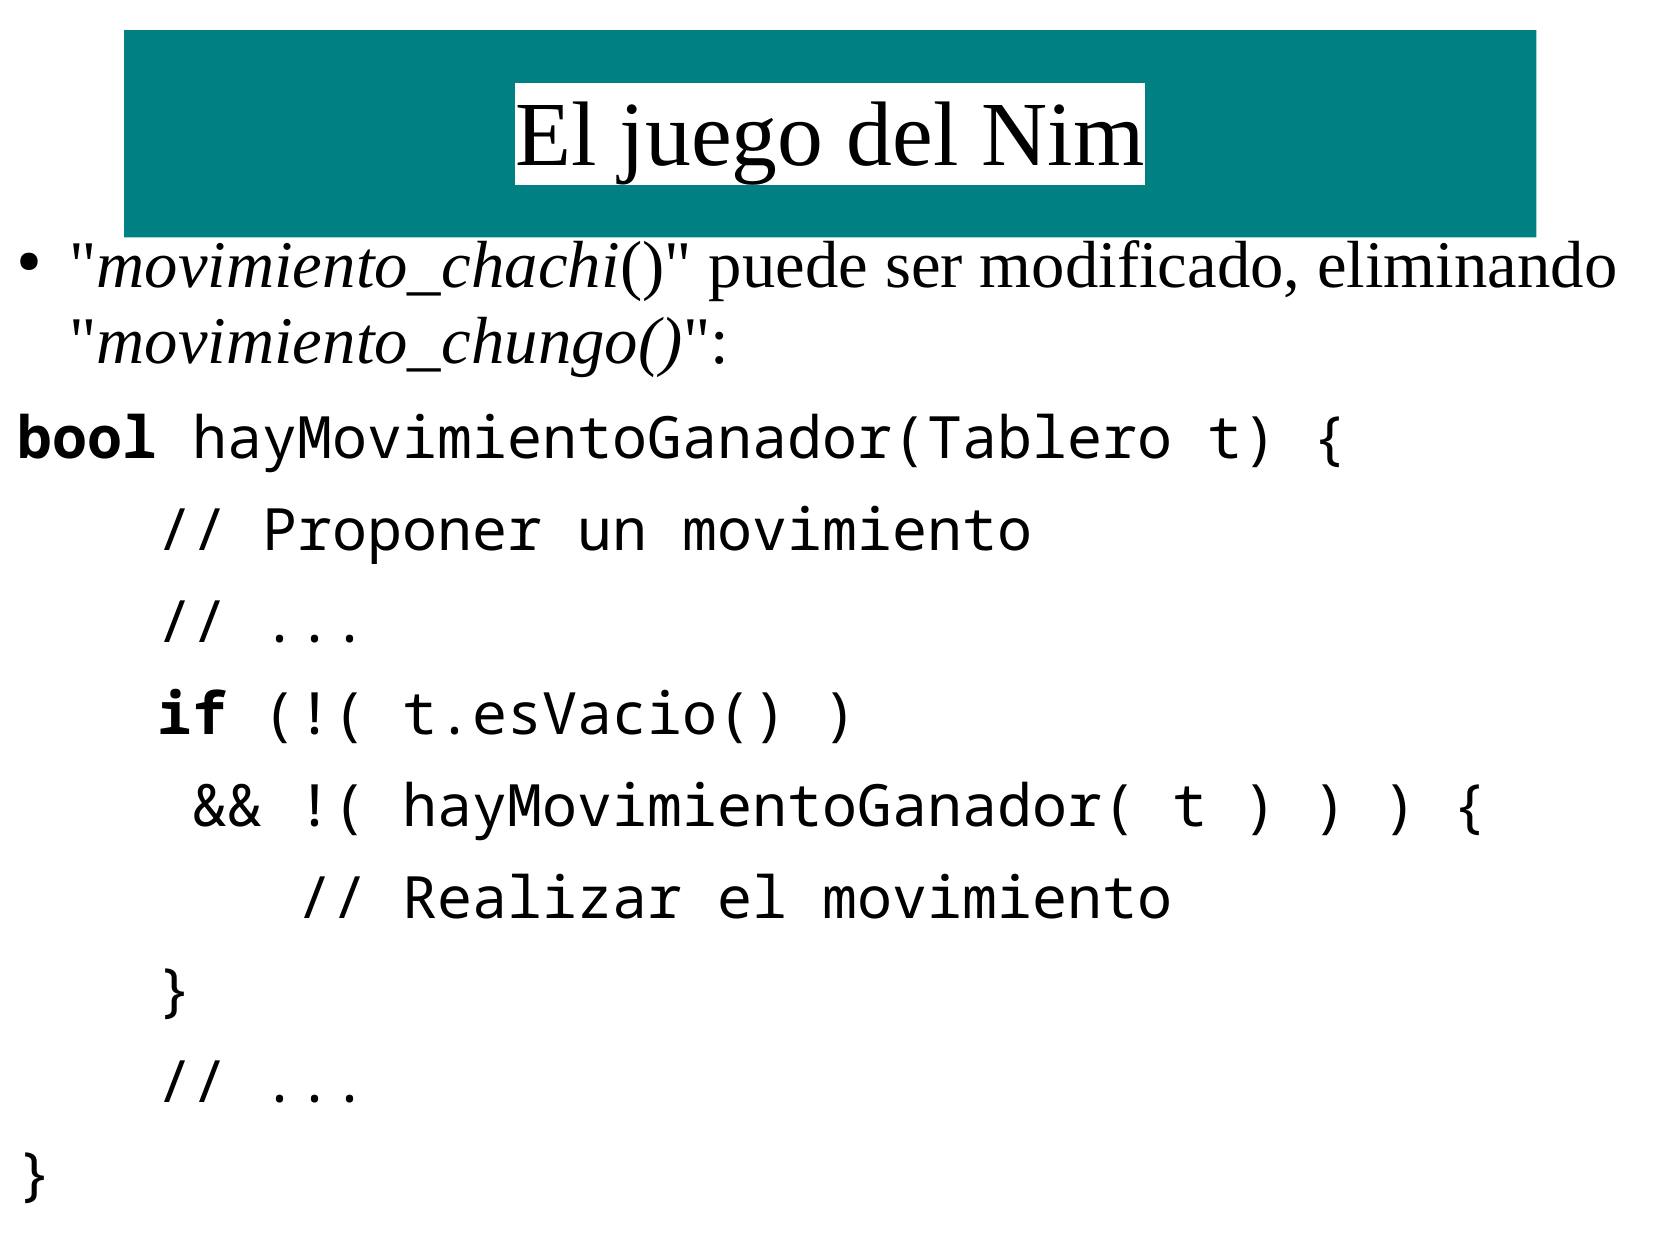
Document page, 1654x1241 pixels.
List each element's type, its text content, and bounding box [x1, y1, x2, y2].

text_box hayMovimientoGanador() [118, 67, 124, 173]
title El juego del Nim [124, 30, 1537, 238]
text_box "movimiento_chachi()" puede ser modificado, eliminando "movimiento_chungo()": bool hayMovimientoGanador(Tablero t) { // Proponer un movimiento // ... if (!( t.esVacio() ) && !( hayMovimientoGanador( t ) ) ) { // Realizar el movimiento } // ... } [0, 227, 1654, 1208]
